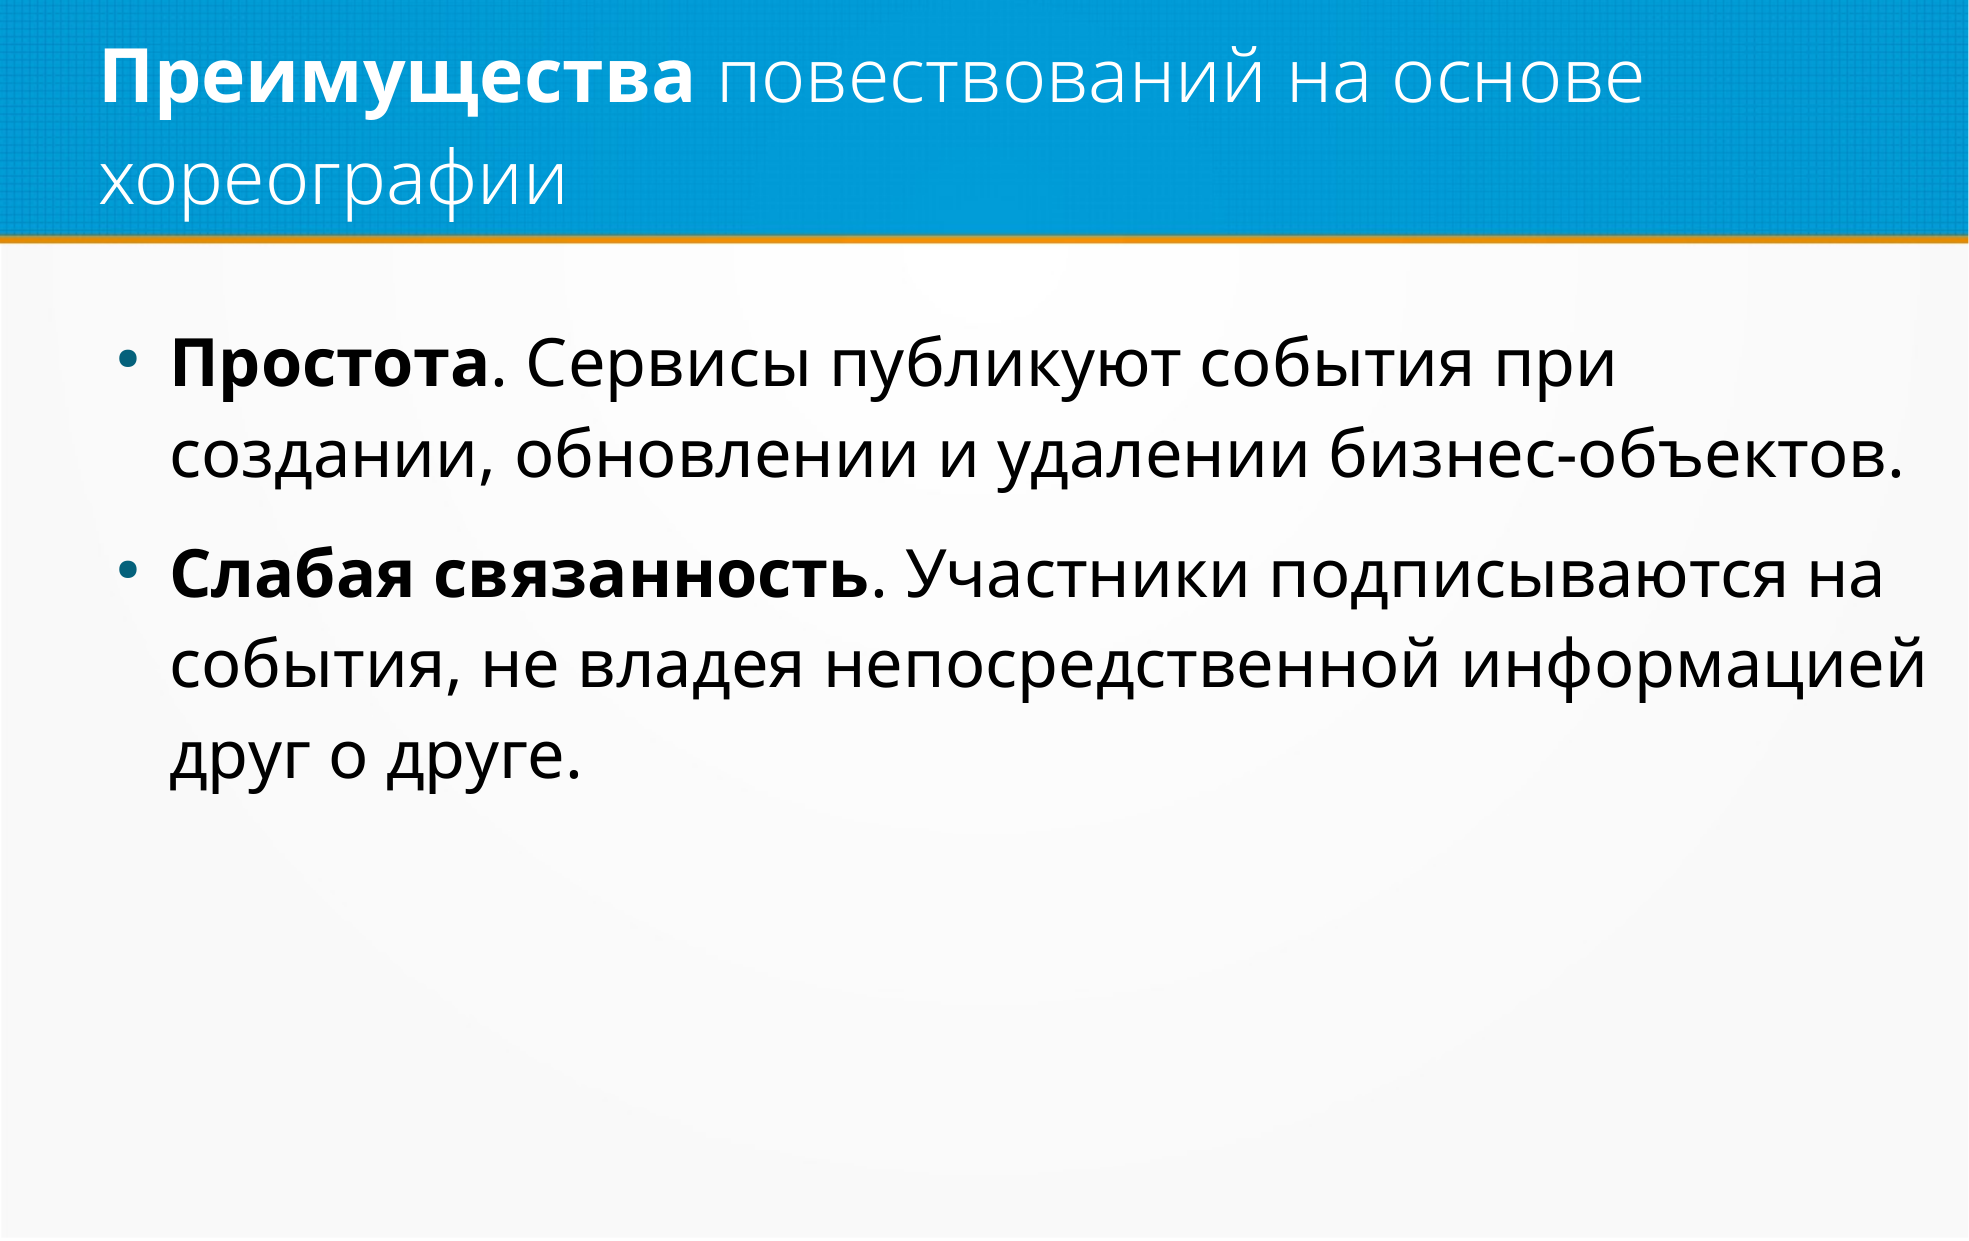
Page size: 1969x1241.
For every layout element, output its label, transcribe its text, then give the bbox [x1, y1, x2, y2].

list Простота. Сервисы публикуют события при создании, обновлении и удалении бизнес-объектов. Слабая связанность. Участники подписываются на события, не владея непосредственной информацией друг о друге. [98, 315, 1961, 1193]
picture [0, 233, 1969, 1241]
title Преимущества повествований на основе хореографии [98, 19, 1870, 227]
